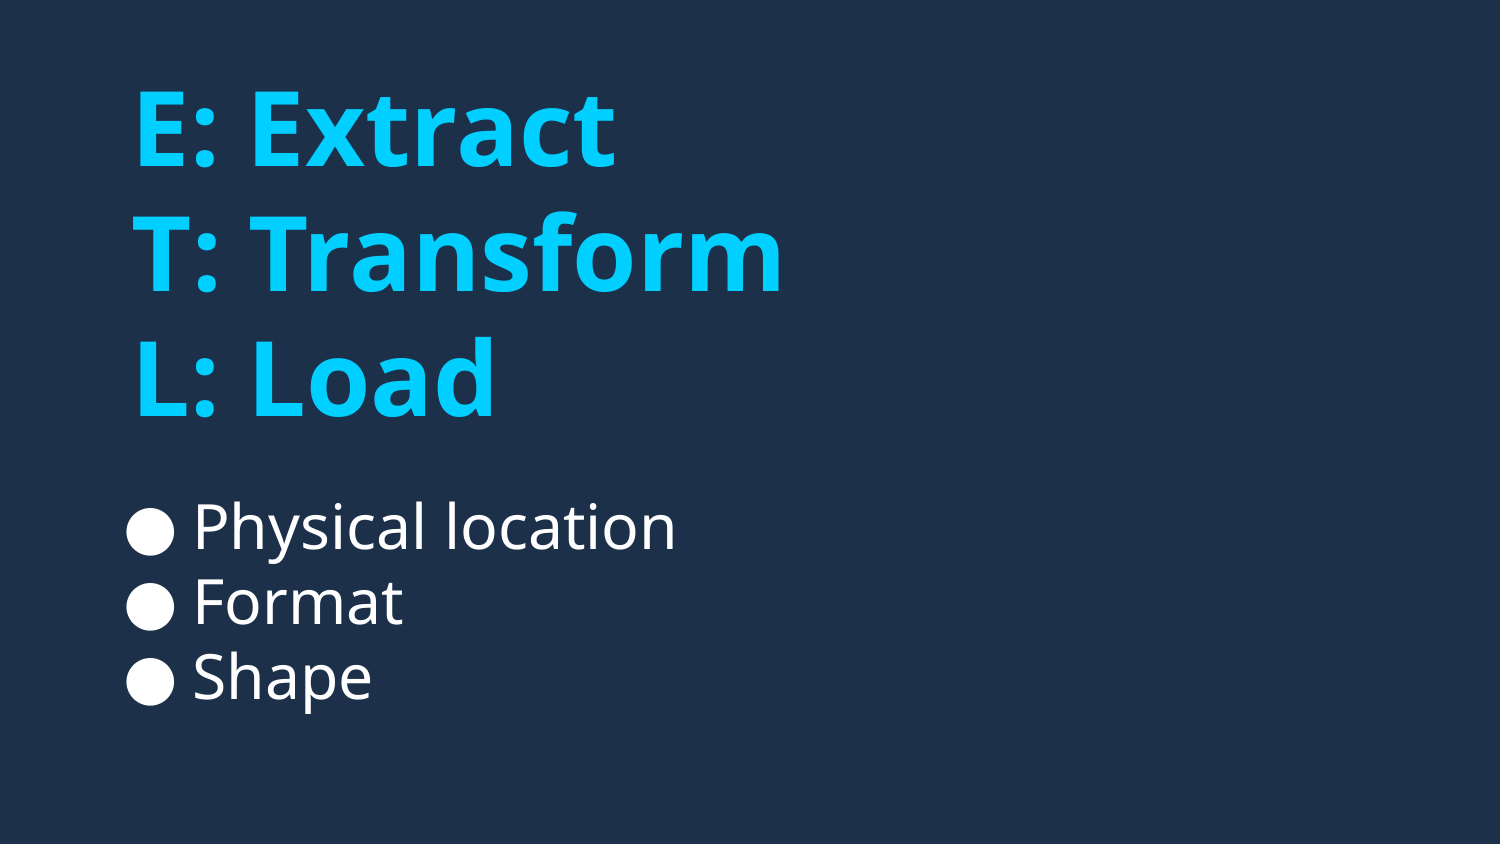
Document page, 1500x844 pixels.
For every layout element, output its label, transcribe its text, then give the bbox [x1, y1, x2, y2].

title E: Extract T: Transform L: Load [116, 47, 1329, 186]
list Physical location Format Shape [102, 472, 1397, 844]
